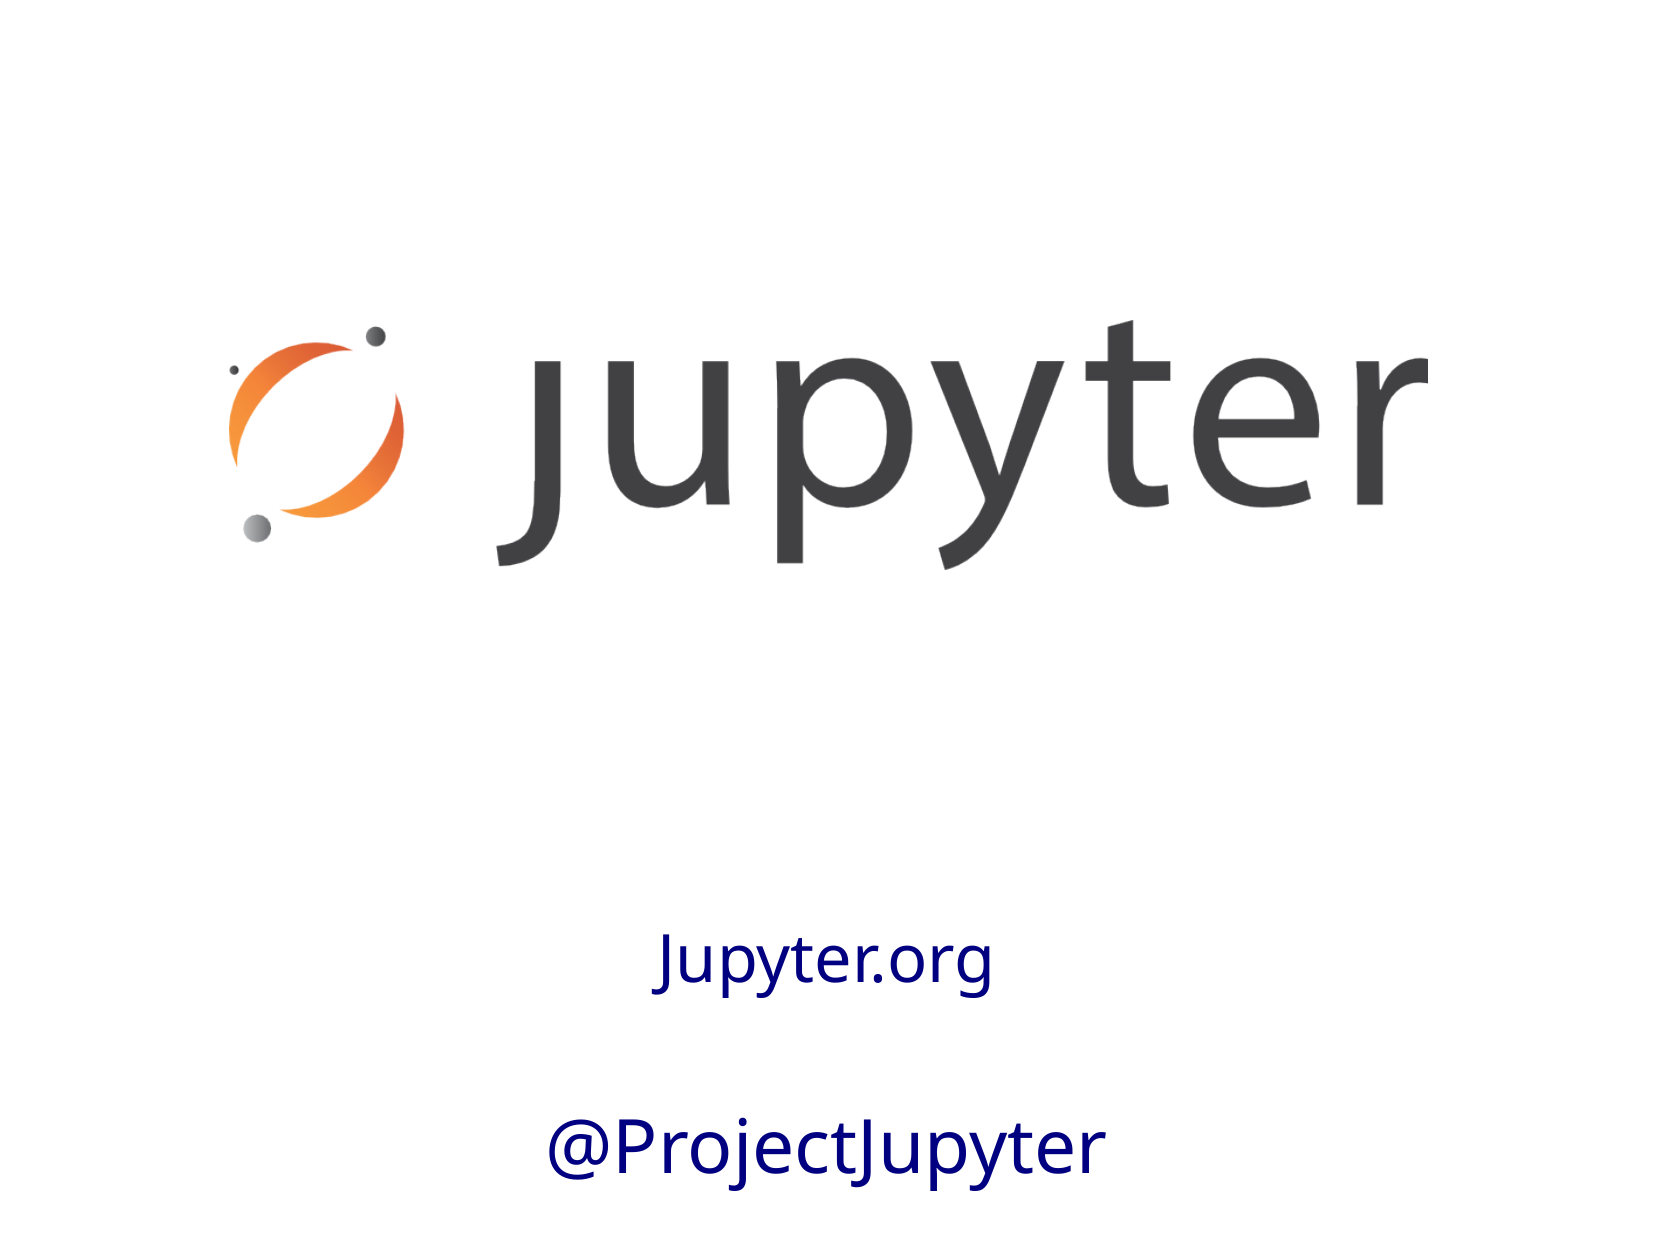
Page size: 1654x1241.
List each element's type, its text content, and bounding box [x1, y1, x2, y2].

subtitle Jupyter.org @ProjectJupyter [82, 30, 1571, 1216]
picture [229, 320, 1428, 571]
